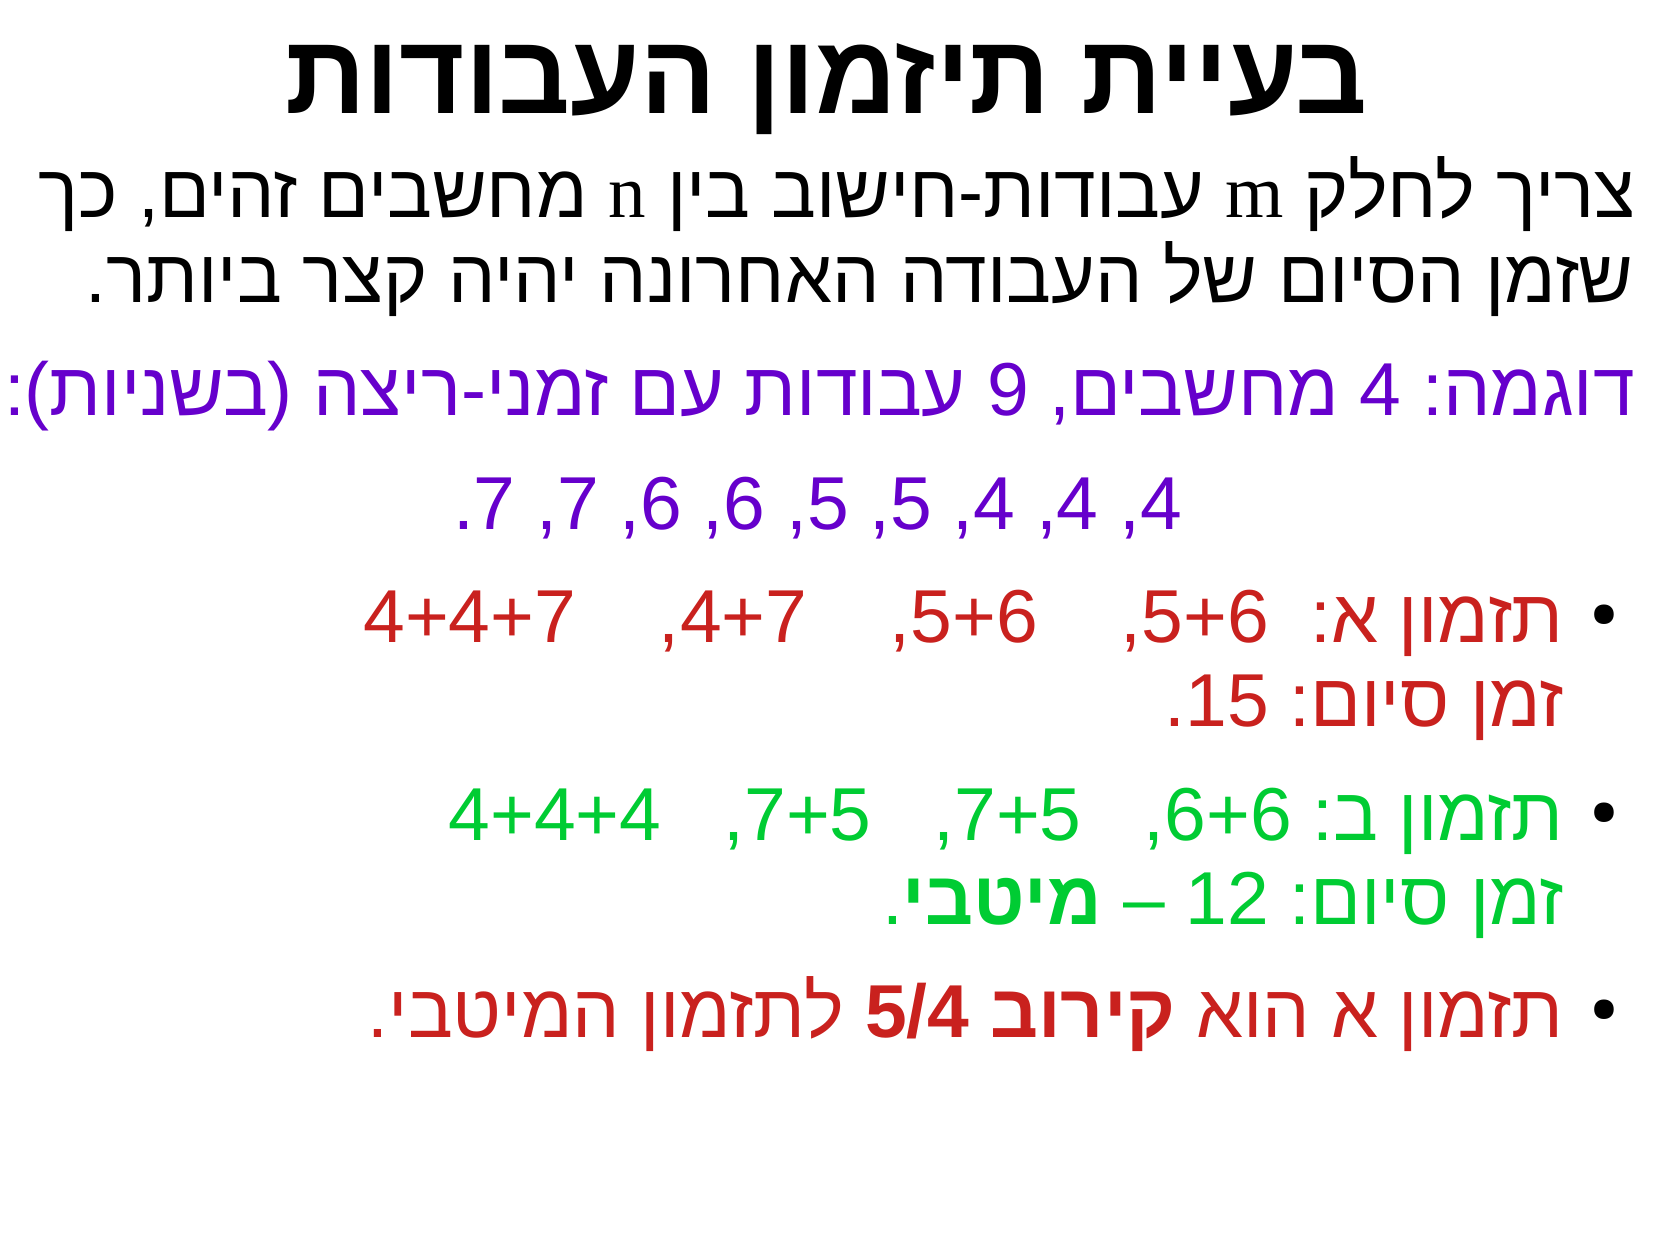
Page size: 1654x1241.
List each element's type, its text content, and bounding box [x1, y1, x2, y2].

list צריך לחלק m עבודות-חישוב בין n מחשבים זהים, כך שזמן הסיום של העבודה האחרונה יהיה קצר ביותר. דוגמה: 4 מחשבים, 9 עבודות עם זמני-ריצה (בשניות): 4, 4, 4, 5, 5, 6, 6, 7, 7. תזמון א: 5+6, 5+6, 4+7, 4+4+7 זמן סיום: 15. תזמון ב: 6+6, 7+5, 7+5, 4+4+4 זמן סיום: 12 – מיטבי. תזמון א הוא קירוב 5/4 לתזמון המיטבי. [0, 150, 1636, 1216]
title בעיית תיזמון העבודות [0, 0, 1654, 151]
